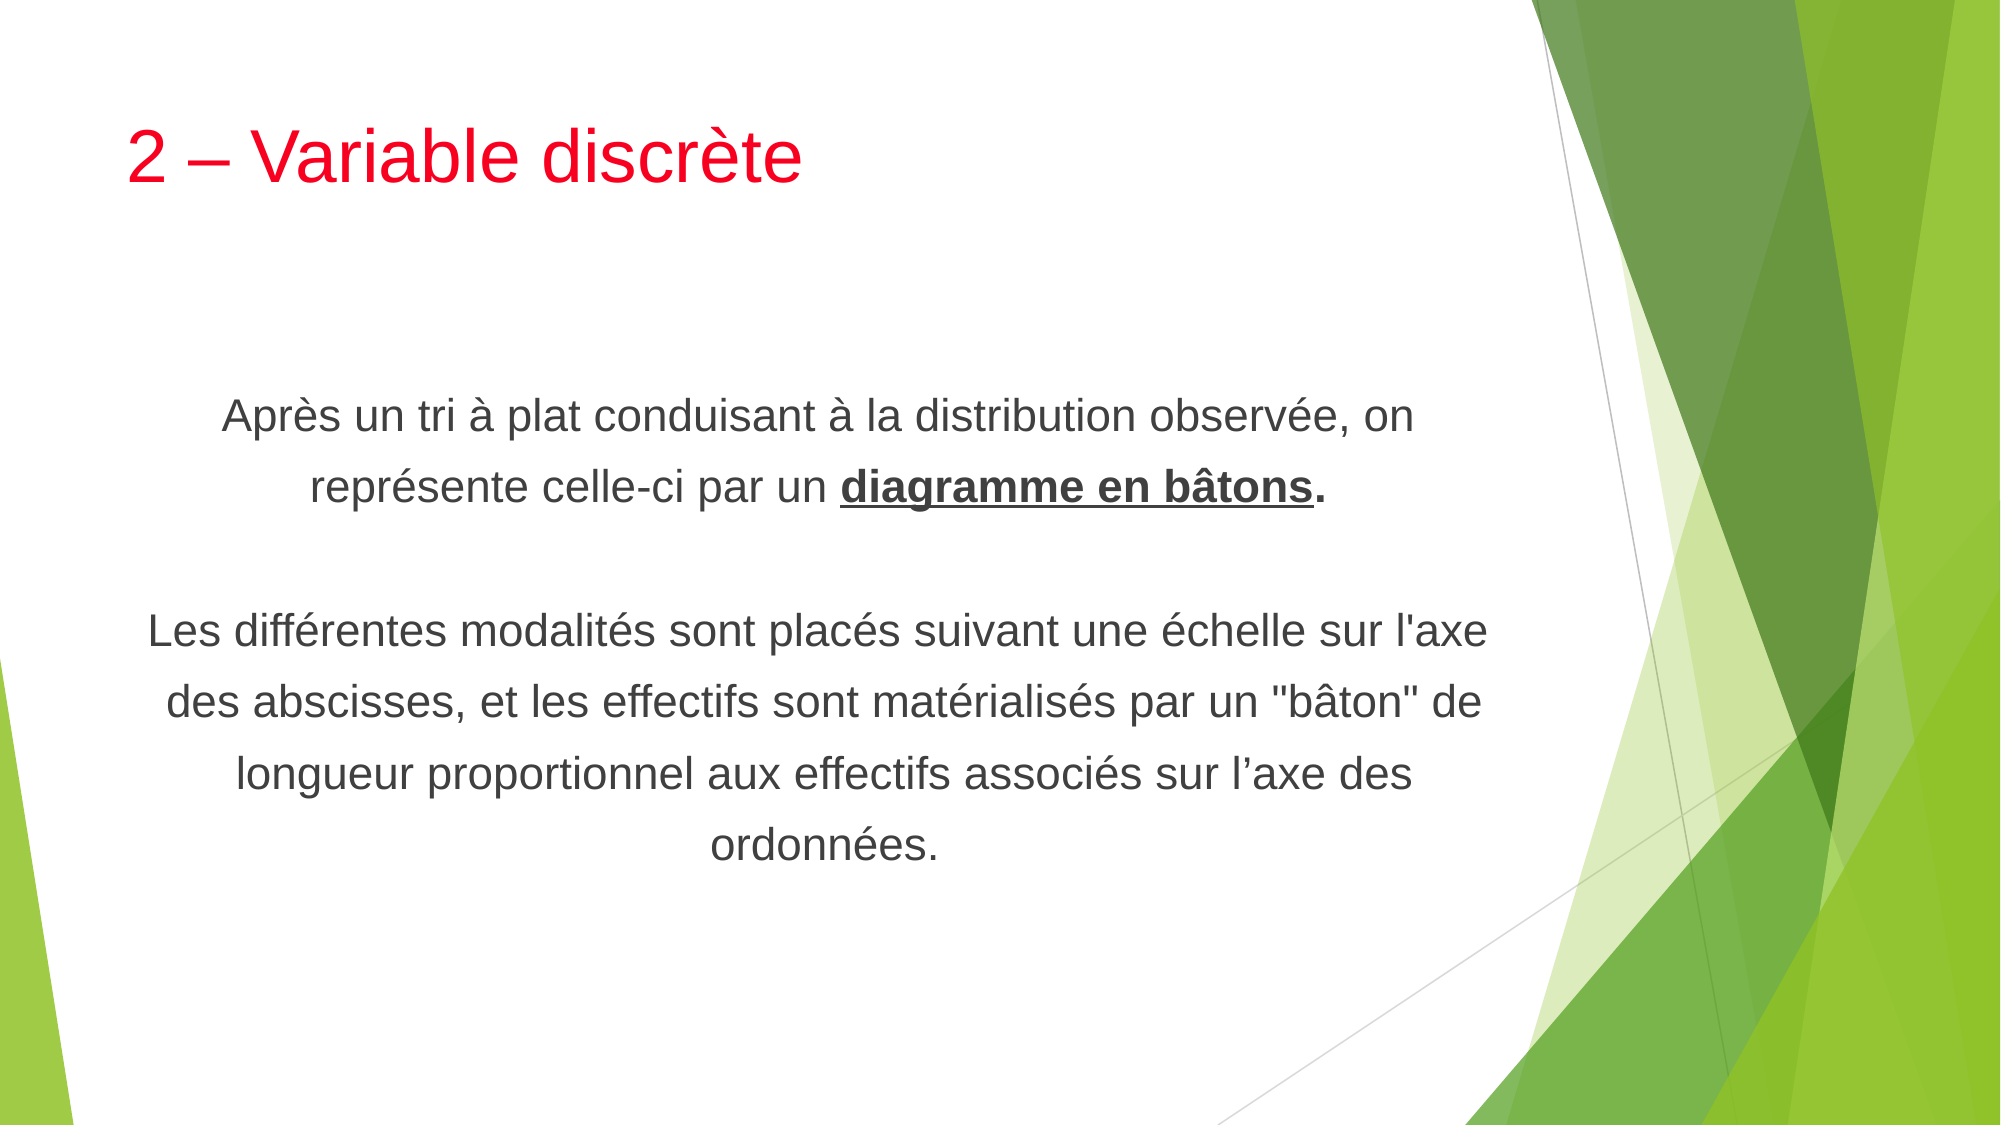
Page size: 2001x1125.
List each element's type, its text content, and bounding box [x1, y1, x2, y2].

list Après un tri à plat conduisant à la distribution observée, on représente celle-ci par un diagramme en bâtons. Les différentes modalités sont placés suivant une échelle sur l'axe des abscisses, et les effectifs sont matérialisés par un "bâton" de longueur proportionnel aux effectifs associés sur l’axe des ordonnées. [106, 377, 1531, 886]
title 2 – Variable discrète [111, 99, 1522, 235]
